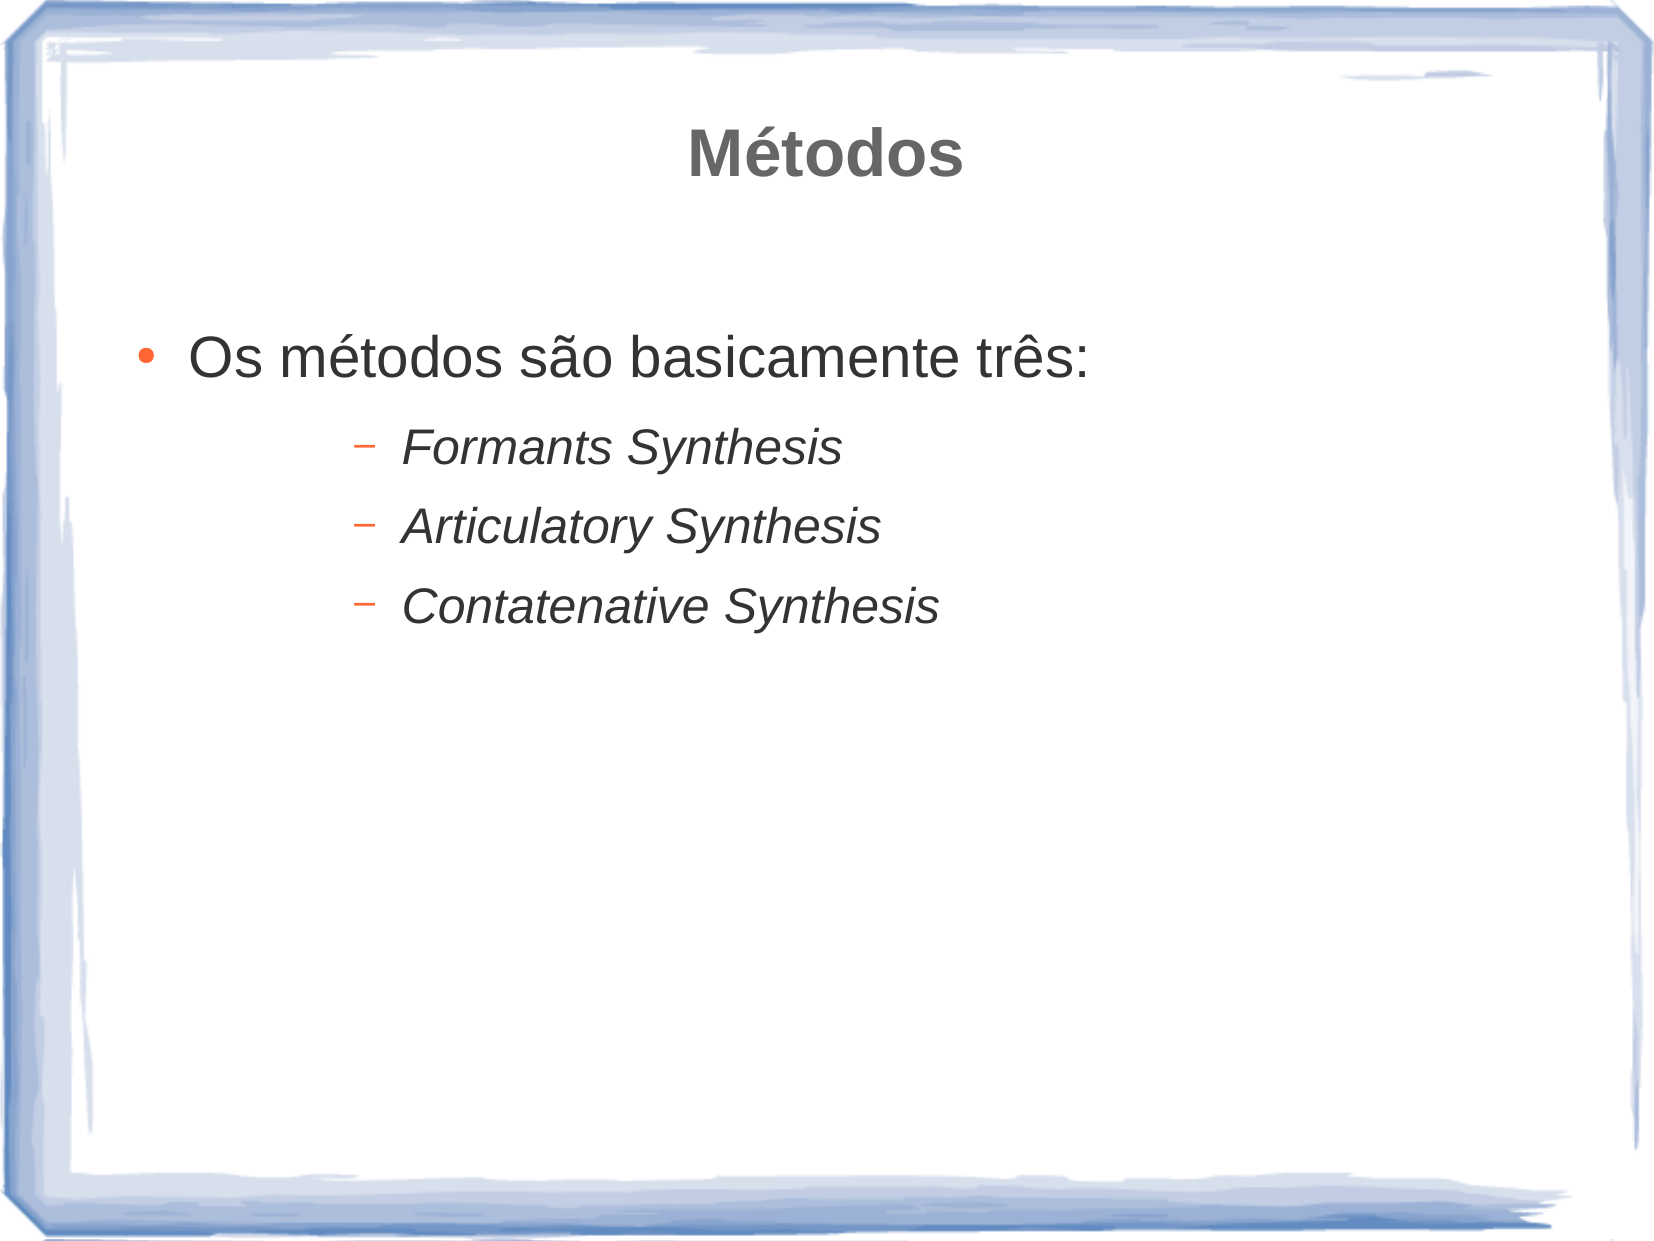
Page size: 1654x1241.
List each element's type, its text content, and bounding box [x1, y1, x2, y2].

title Métodos [82, 49, 1571, 257]
picture [0, 0, 1654, 1241]
list Os métodos são basicamente três: Formants Synthesis Articulatory Synthesis Contatenative Synthesis [118, 324, 1571, 1045]
